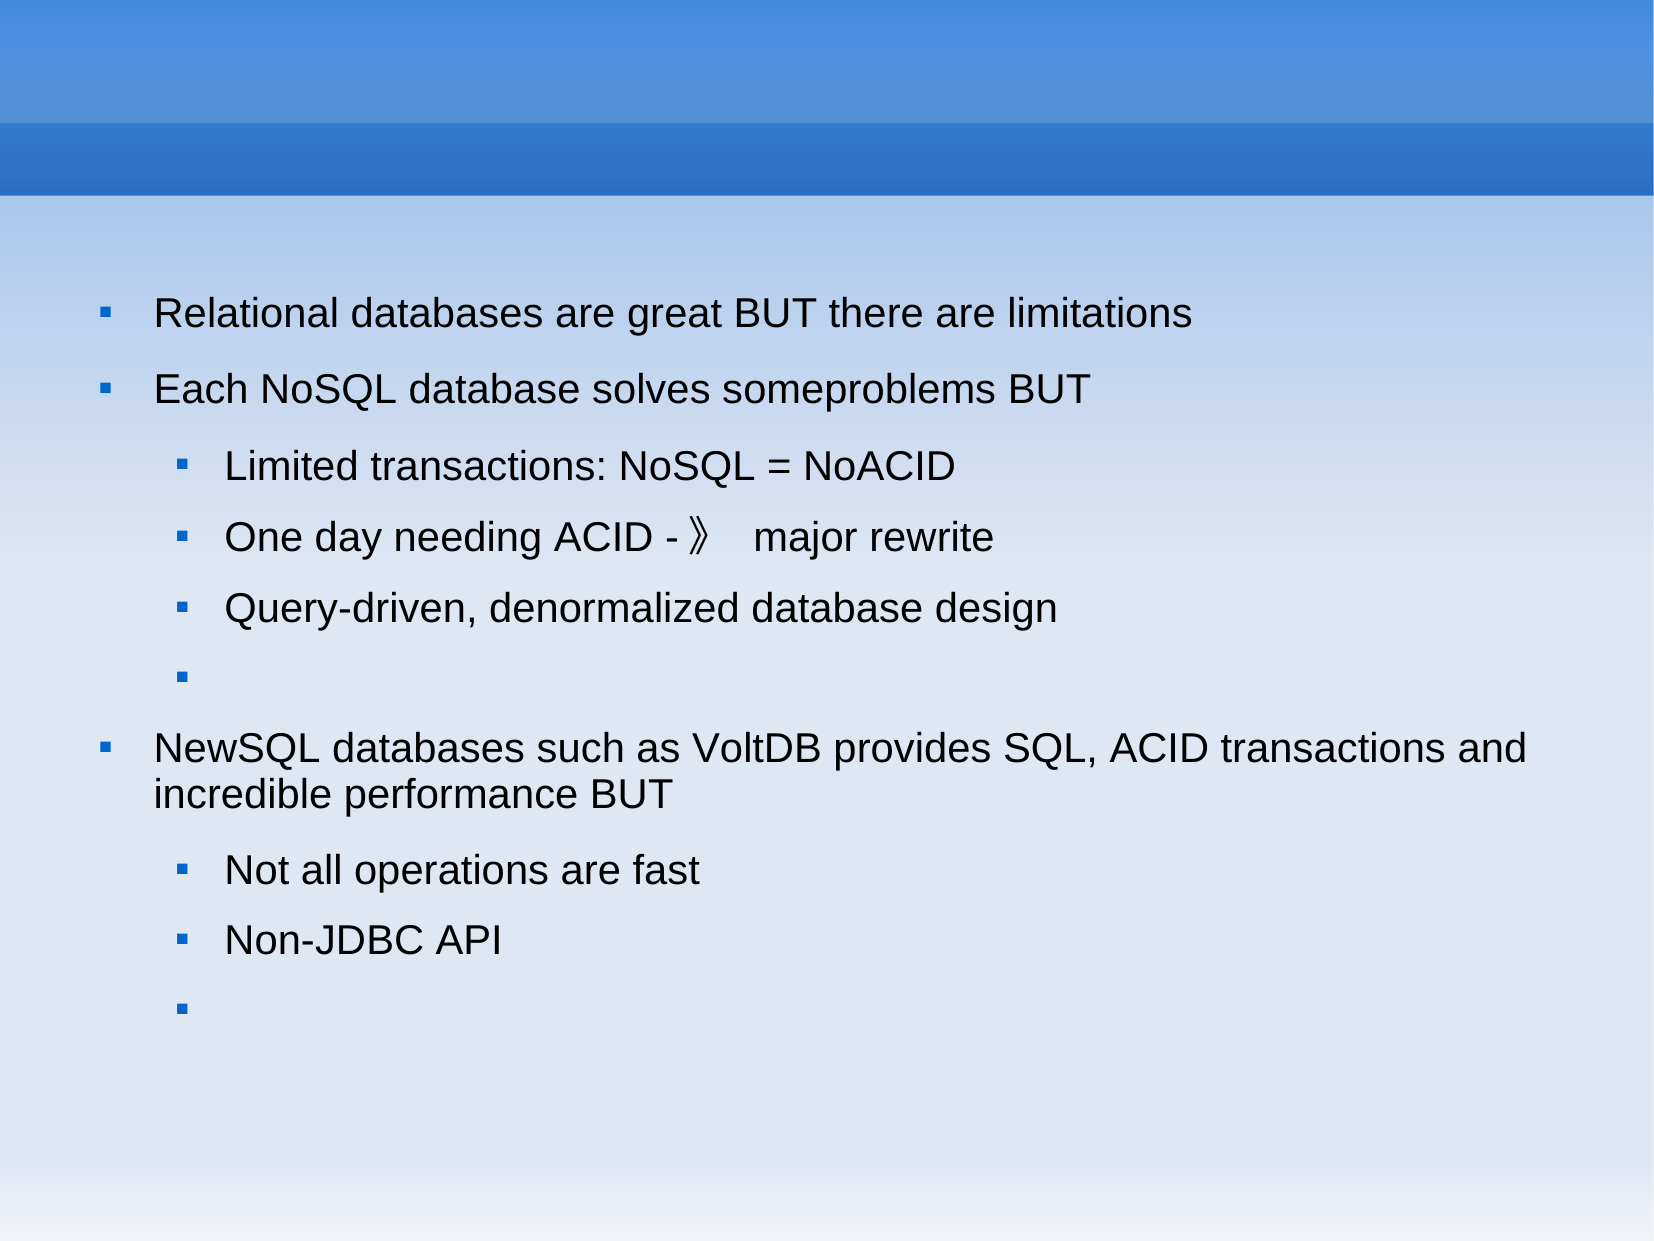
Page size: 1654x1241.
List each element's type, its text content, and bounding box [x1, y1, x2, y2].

picture [0, 0, 1654, 1241]
list Relational databases are great BUT there are limitations Each NoSQL database solves someproblems BUT Limited transactions: NoSQL = NoACID One day needing ACID -》 major rewrite Query-driven, denormalized database design NewSQL databases such as VoltDB provides SQL, ACID transactions and incredible performance BUT Not all operations are fast Non-JDBC API [82, 290, 1571, 1094]
